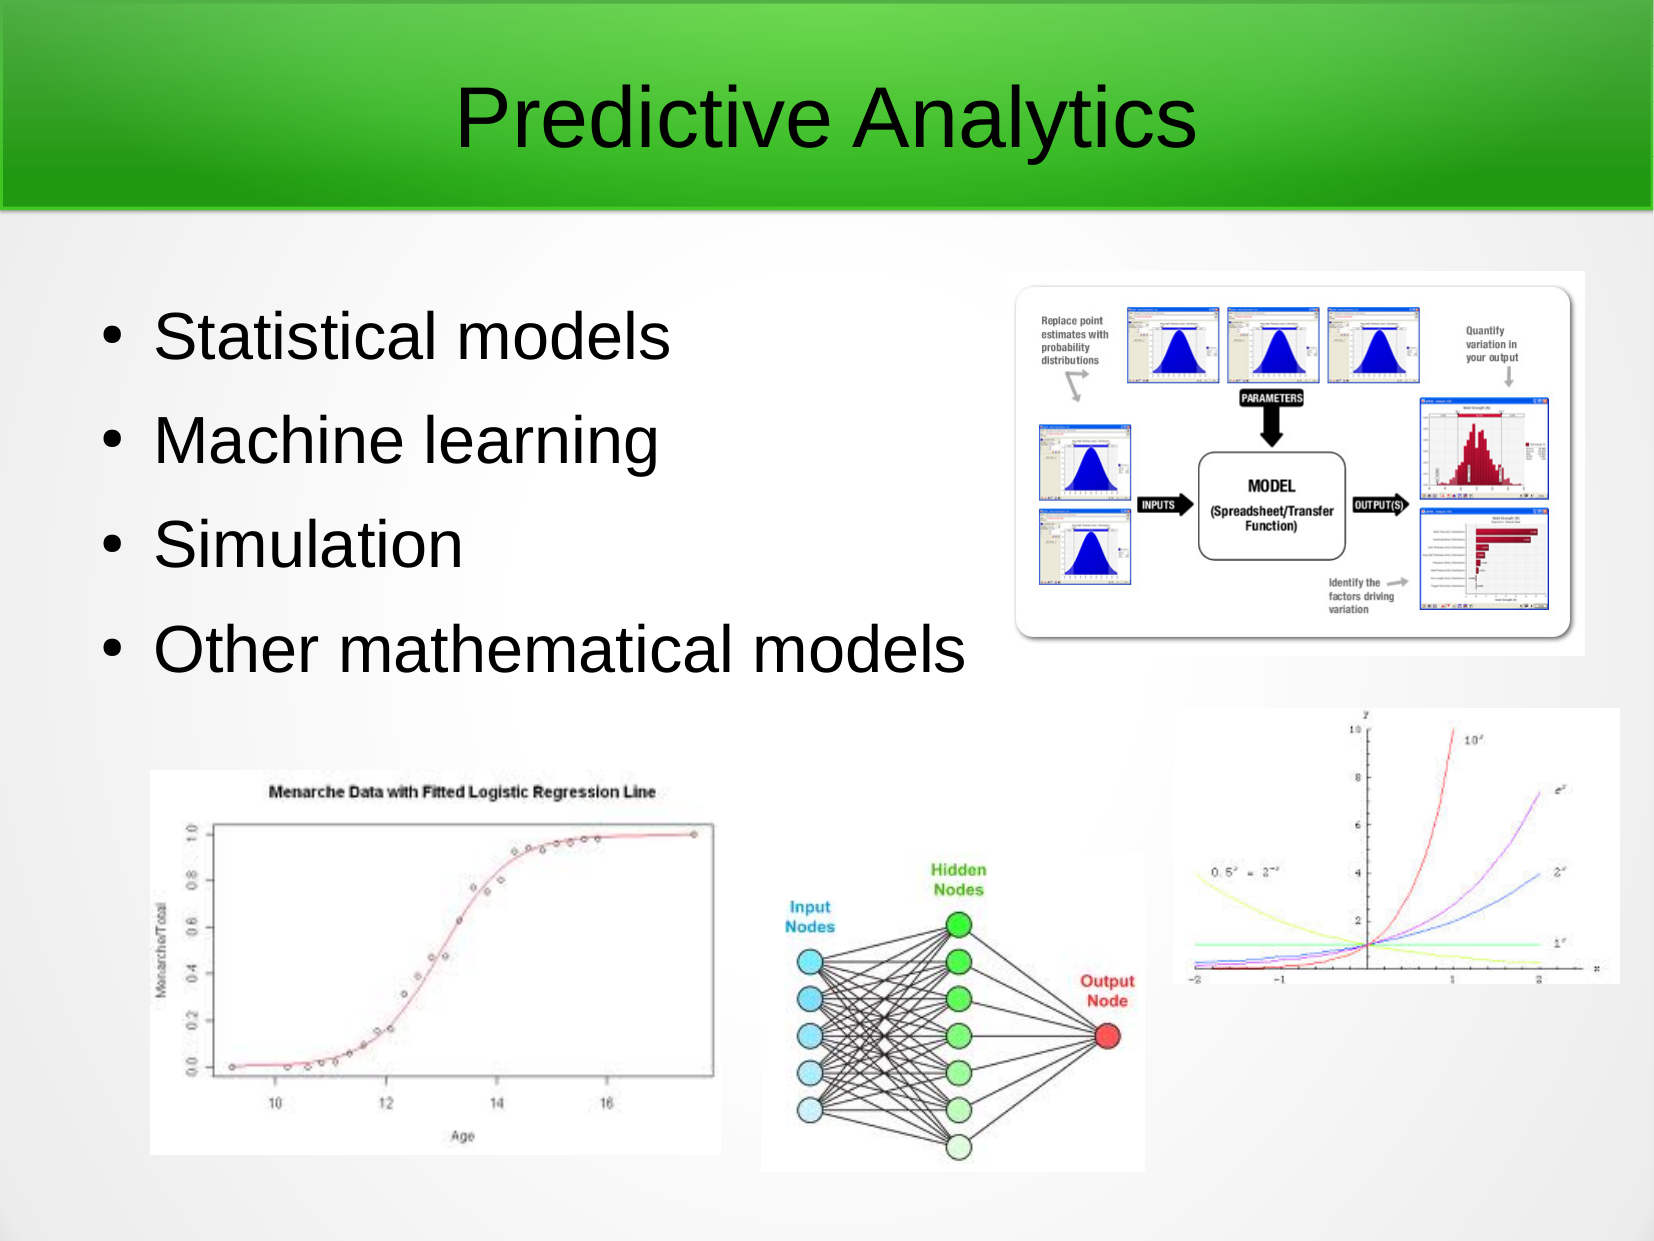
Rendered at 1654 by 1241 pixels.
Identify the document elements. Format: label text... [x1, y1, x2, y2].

picture [1173, 708, 1620, 984]
picture [1002, 271, 1585, 656]
picture [761, 851, 1145, 1172]
title Predictive Analytics [82, 47, 1571, 189]
list Statistical models Machine learning Simulation Other mathematical models [82, 299, 1571, 1019]
picture [150, 770, 721, 1156]
